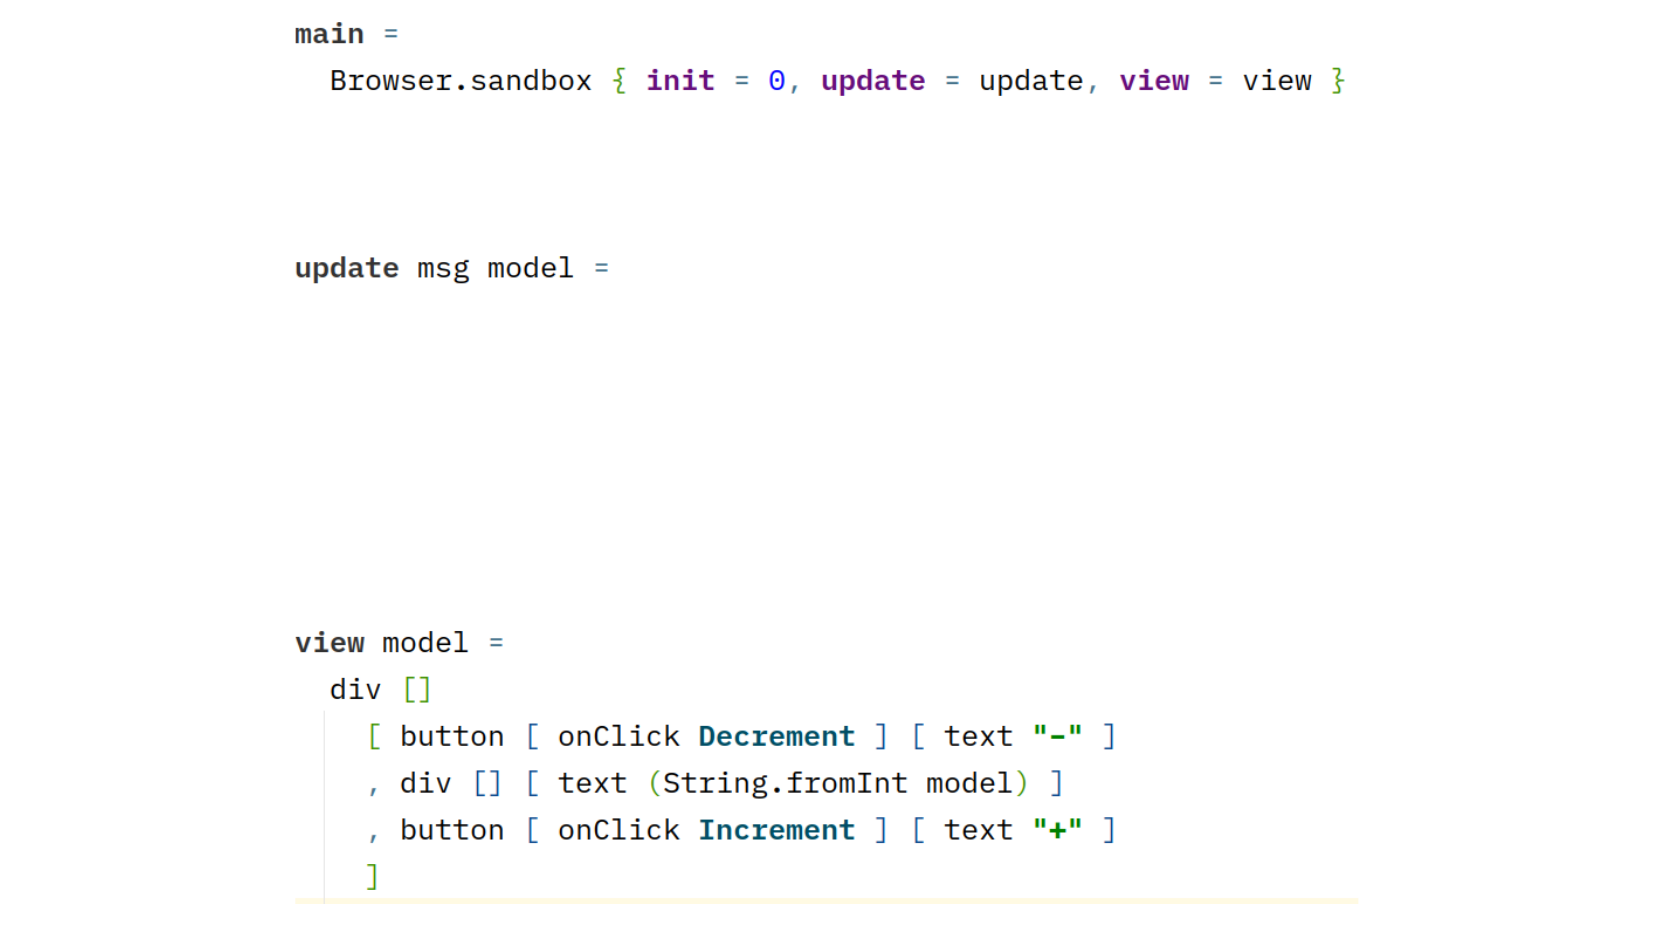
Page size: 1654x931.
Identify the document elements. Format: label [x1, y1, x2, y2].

picture [295, 21, 1359, 147]
picture [295, 207, 620, 295]
text_box [265, 147, 1418, 591]
picture [295, 591, 1359, 904]
